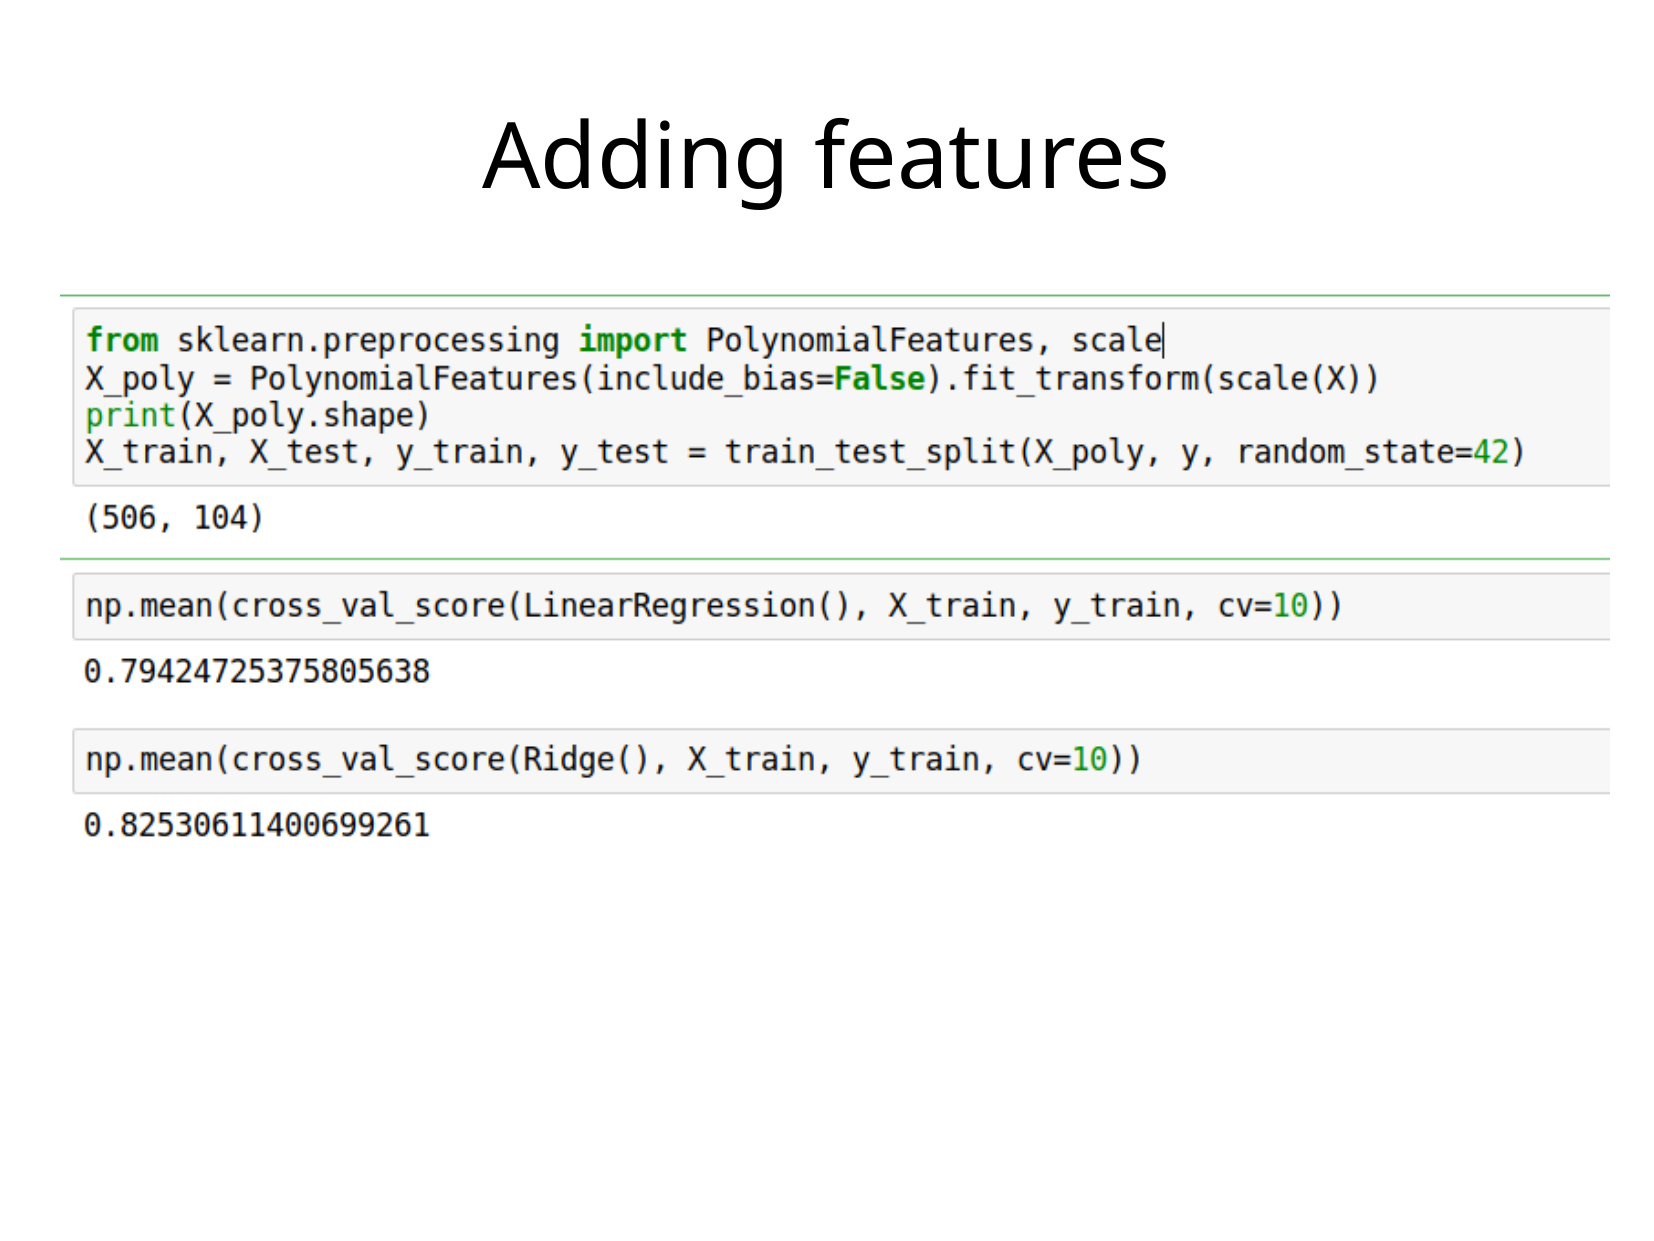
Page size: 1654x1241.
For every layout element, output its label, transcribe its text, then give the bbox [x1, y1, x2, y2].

picture [60, 284, 1610, 875]
title Adding features [82, 49, 1571, 257]
